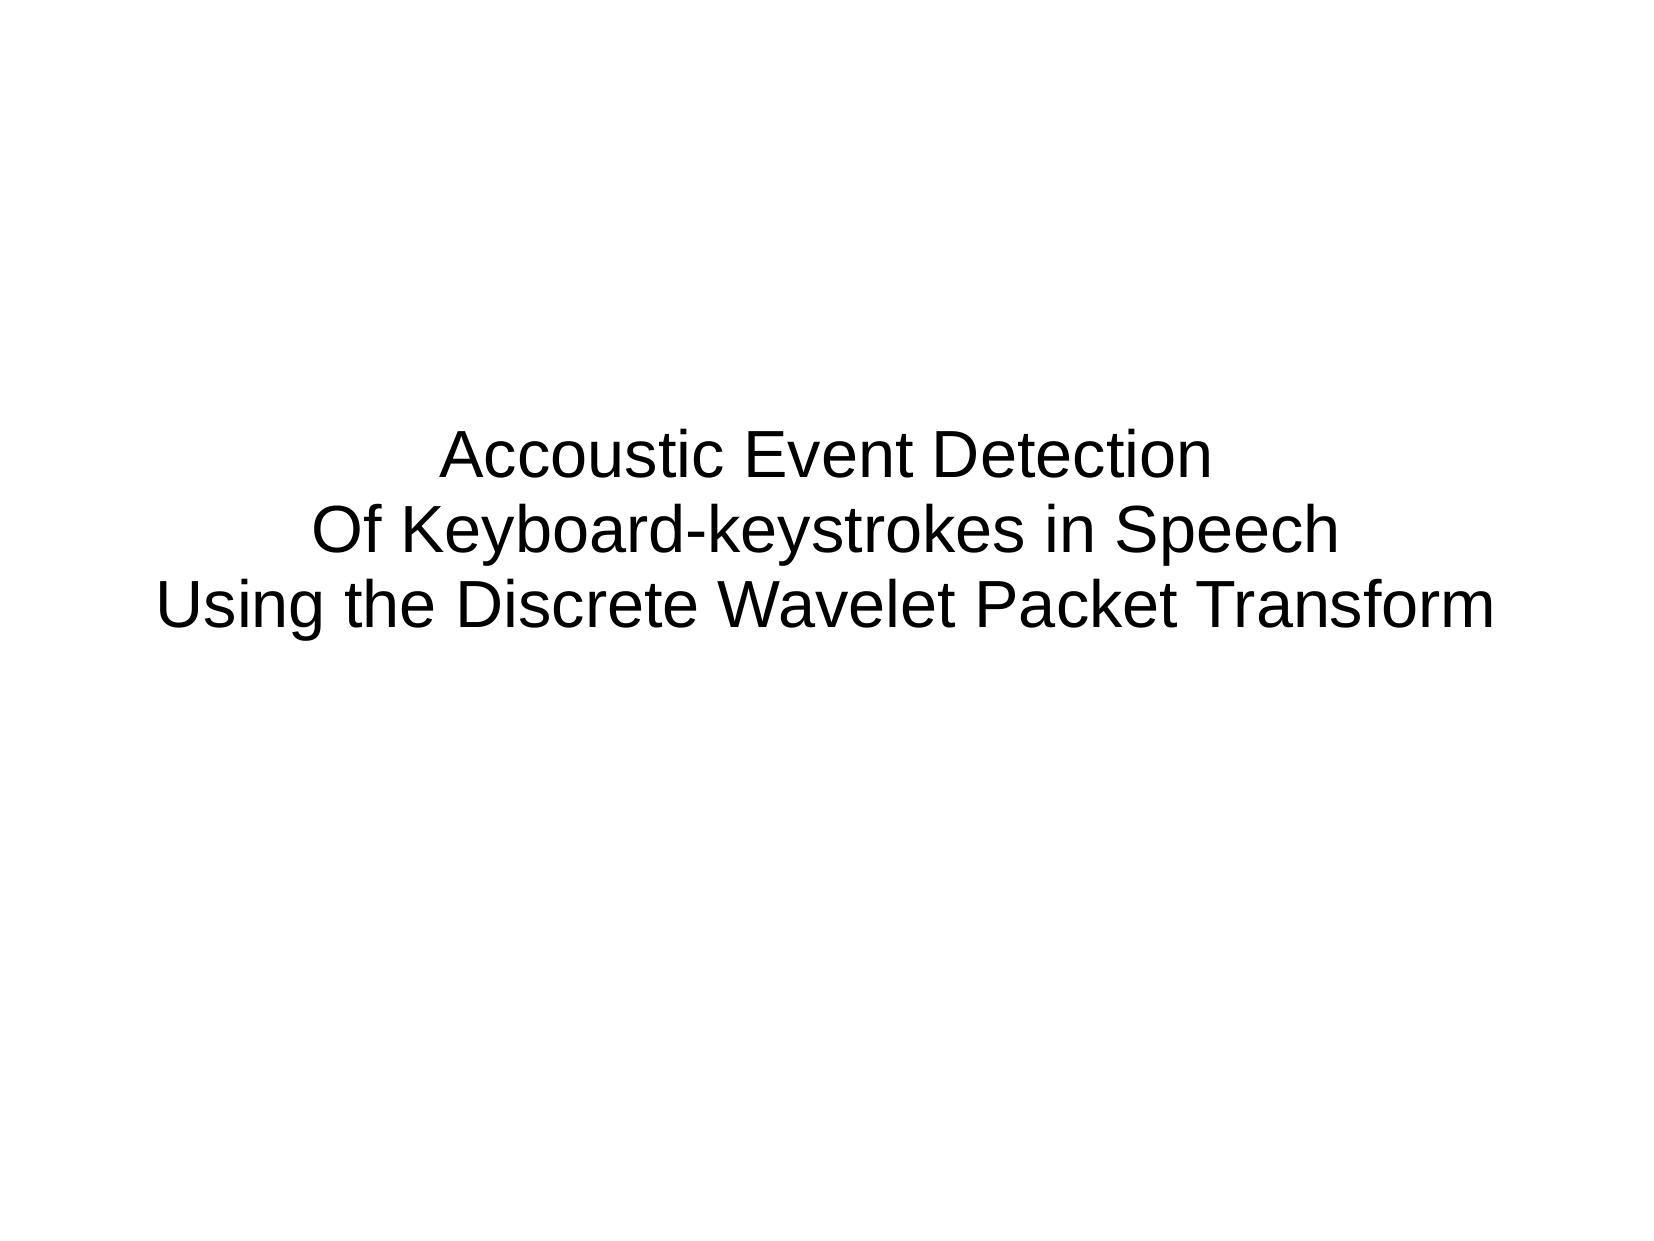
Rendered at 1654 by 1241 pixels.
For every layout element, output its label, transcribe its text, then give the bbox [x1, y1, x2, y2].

subtitle Accoustic Event Detection Of Keyboard-keystrokes in Speech Using the Discrete Wavelet Packet Transform [82, 49, 1571, 1010]
